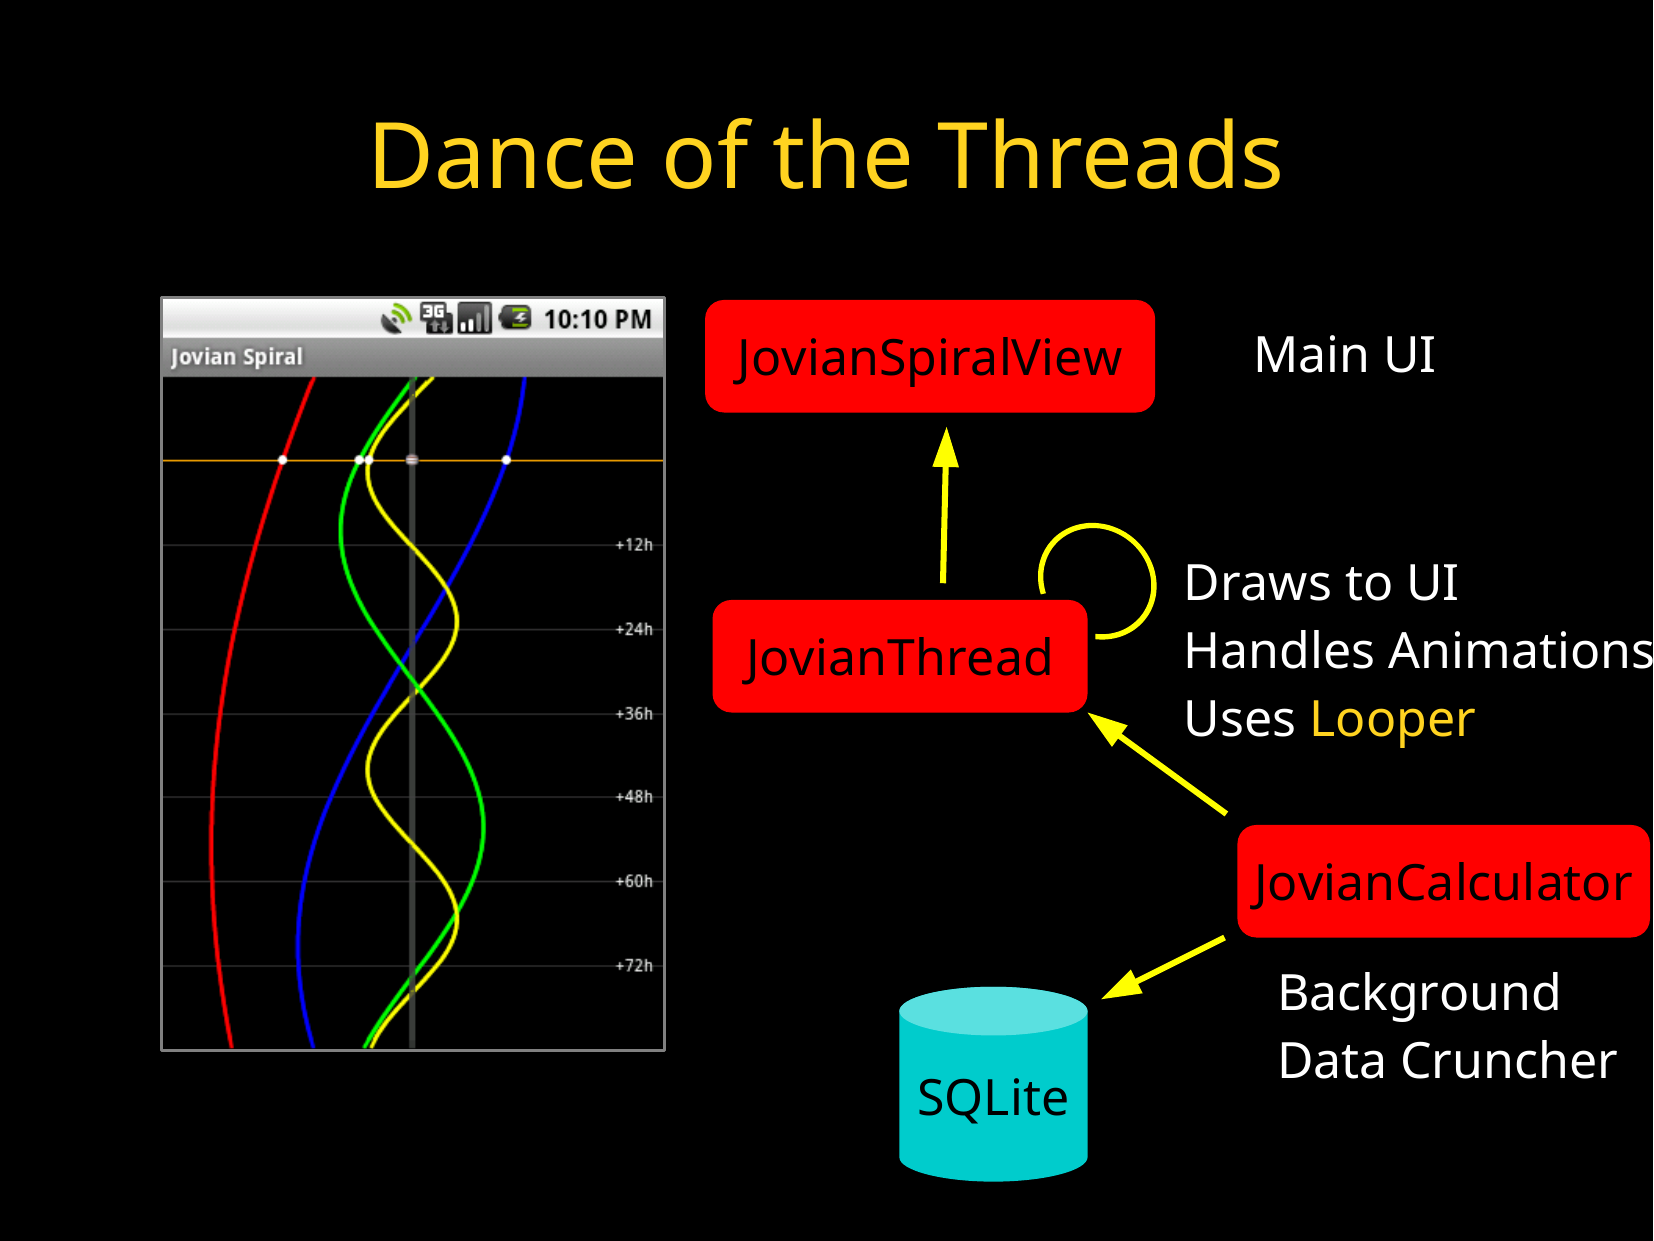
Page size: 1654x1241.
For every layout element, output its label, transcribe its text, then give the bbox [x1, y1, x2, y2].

picture [162, 299, 663, 1050]
text_box [1038, 522, 1157, 640]
text_box JovianSpiralView [705, 299, 1156, 413]
text_box JovianCalculator [1237, 824, 1651, 938]
title Dance of the Threads [82, 49, 1571, 257]
text_box JovianThread [712, 599, 1088, 713]
text_box Background Data Cruncher [1277, 957, 1607, 1070]
text_box Draws to UI Handles Animations Uses Looper [1183, 546, 1640, 715]
text_box Main UI [1253, 318, 1426, 376]
text_box SQLite [899, 1014, 1088, 1182]
